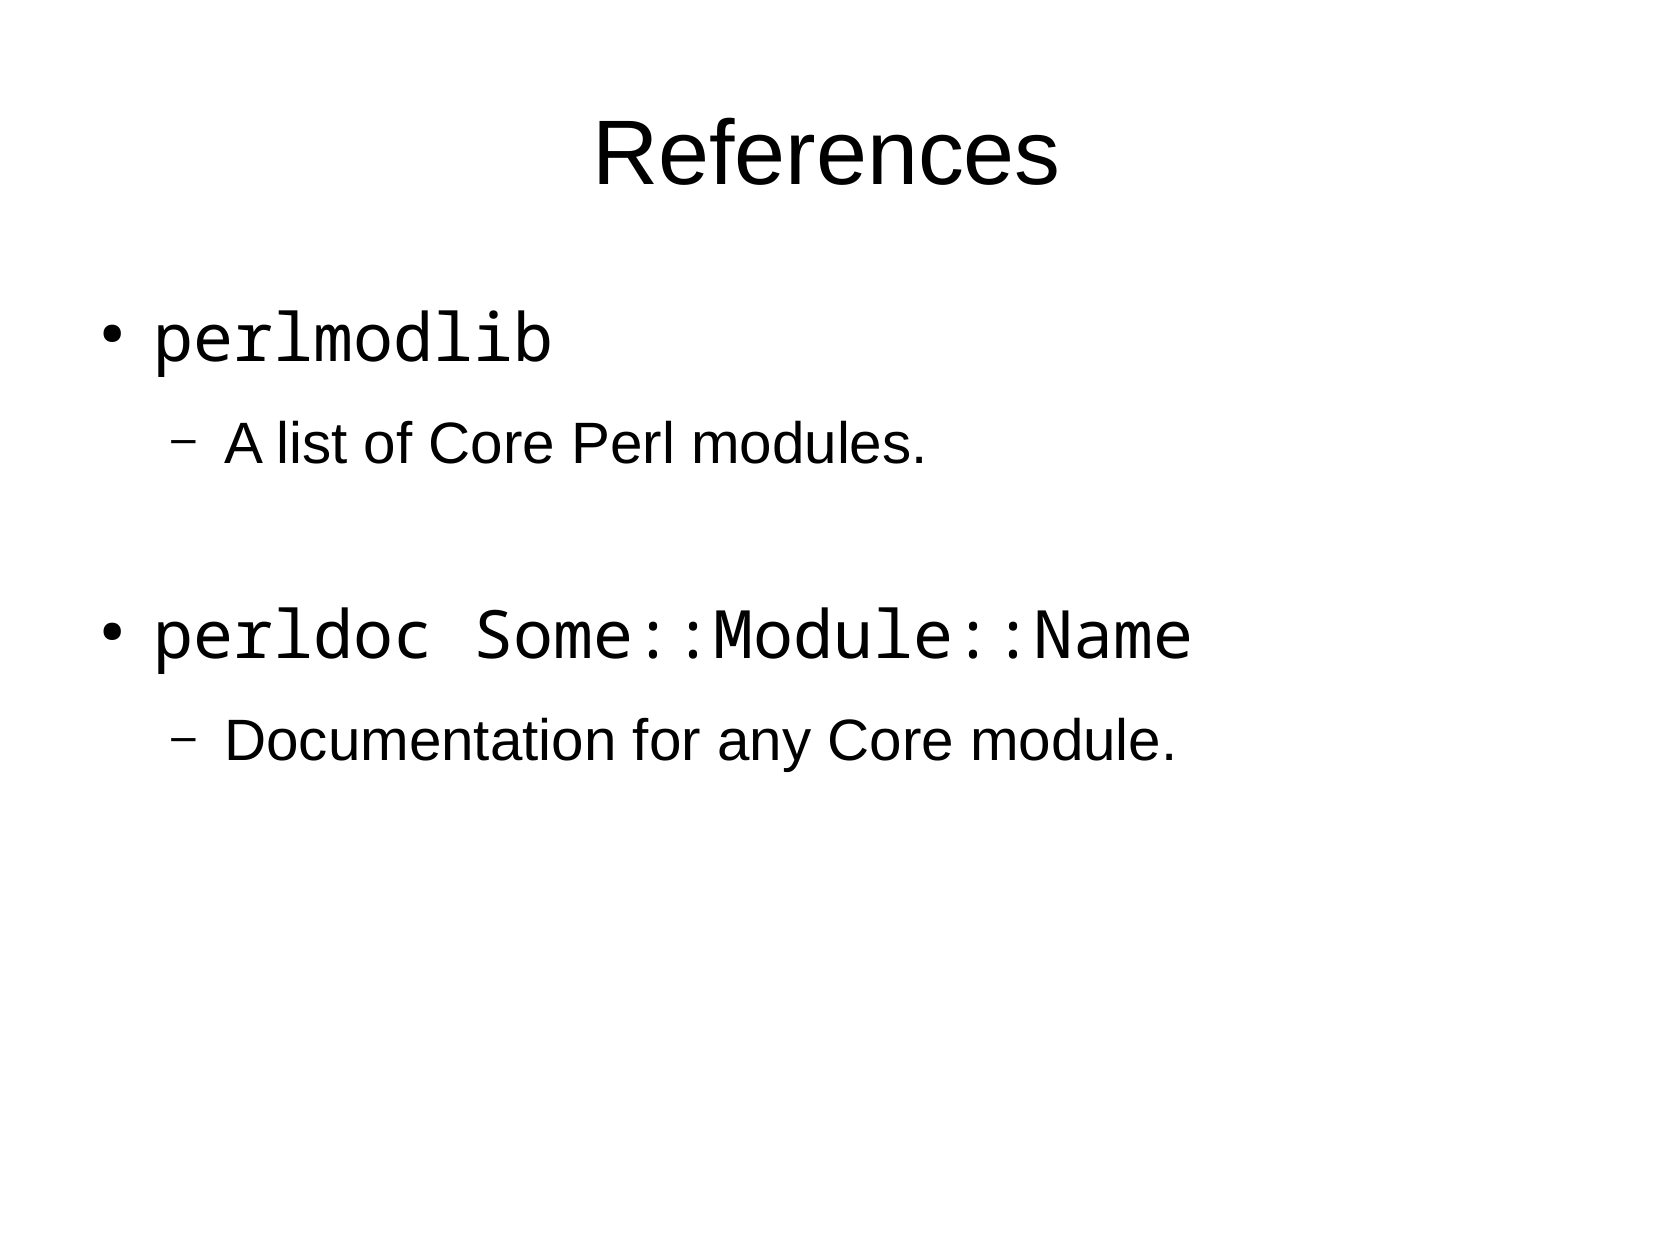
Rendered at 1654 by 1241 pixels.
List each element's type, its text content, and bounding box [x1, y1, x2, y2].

list perlmodlib A list of Core Perl modules. perldoc Some::Module::Name Documentation for any Core module. [82, 290, 1571, 1010]
title References [82, 49, 1571, 257]
